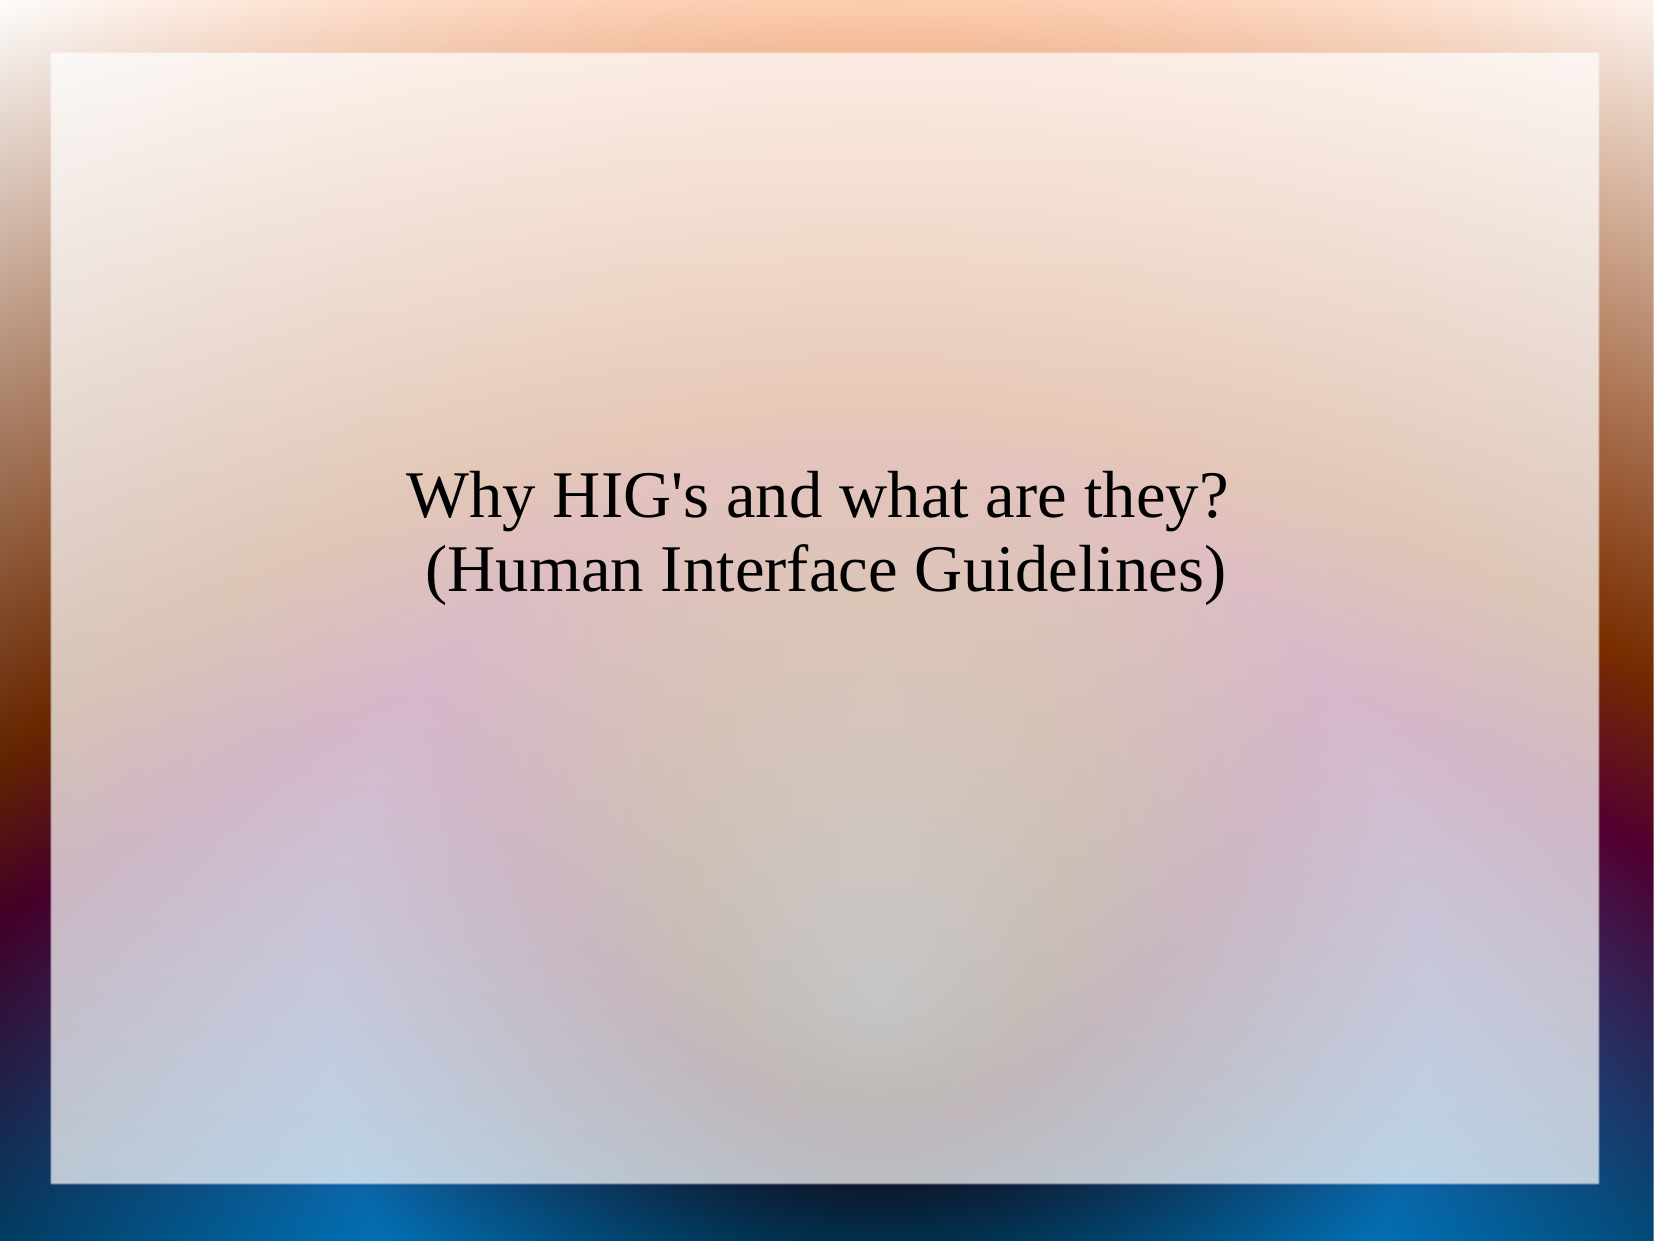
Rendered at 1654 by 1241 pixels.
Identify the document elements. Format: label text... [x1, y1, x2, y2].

picture [0, 0, 1654, 1241]
subtitle Why HIG's and what are they? (Human Interface Guidelines) [82, 55, 1571, 1010]
